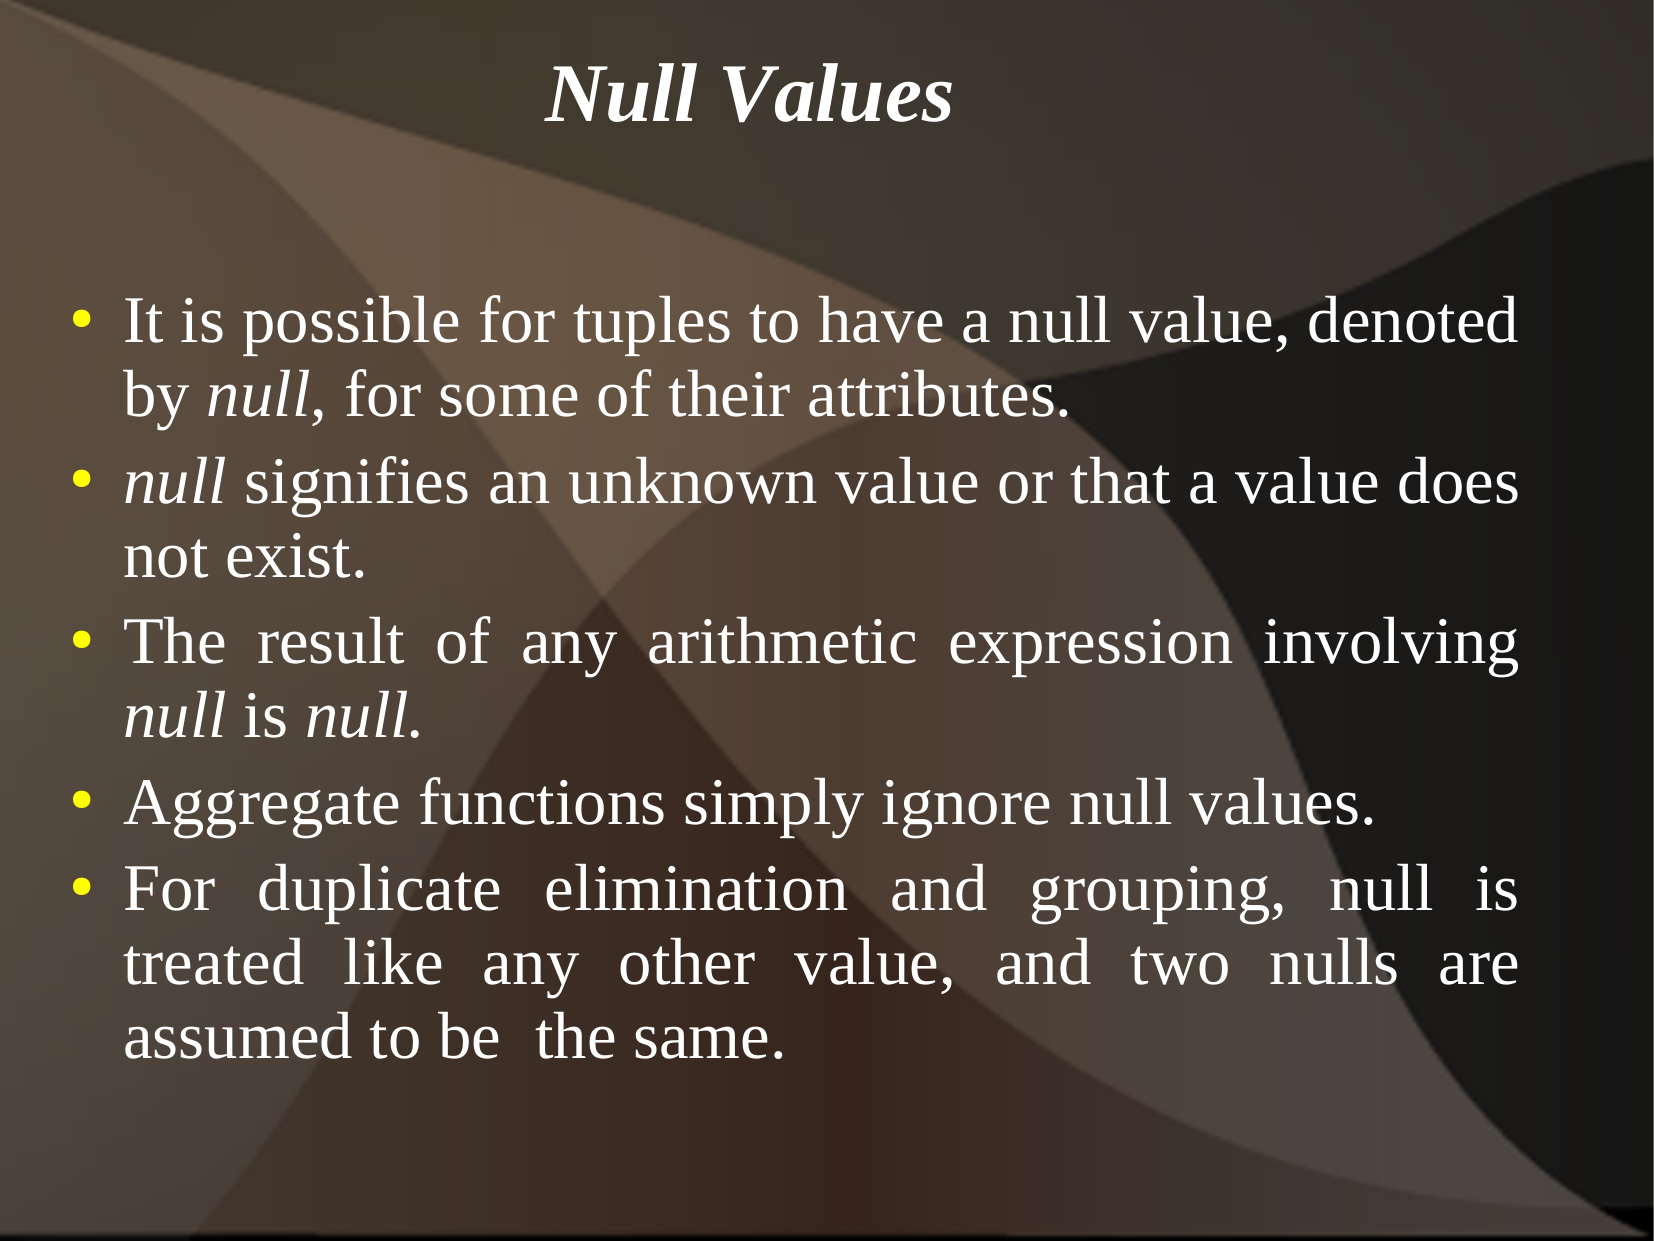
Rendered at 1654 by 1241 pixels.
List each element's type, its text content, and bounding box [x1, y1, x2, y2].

picture [0, 0, 1654, 1241]
title Null Values [112, 0, 1388, 188]
list It is possible for tuples to have a null value, denoted by null, for some of their attributes. null signifies an unknown value or that a value does not exist. The result of any arithmetic expression involving null is null. Aggregate functions simply ignore null values. For duplicate elimination and grouping, null is treated like any other value, and two nulls are assumed to be the same. [37, 275, 1538, 1201]
